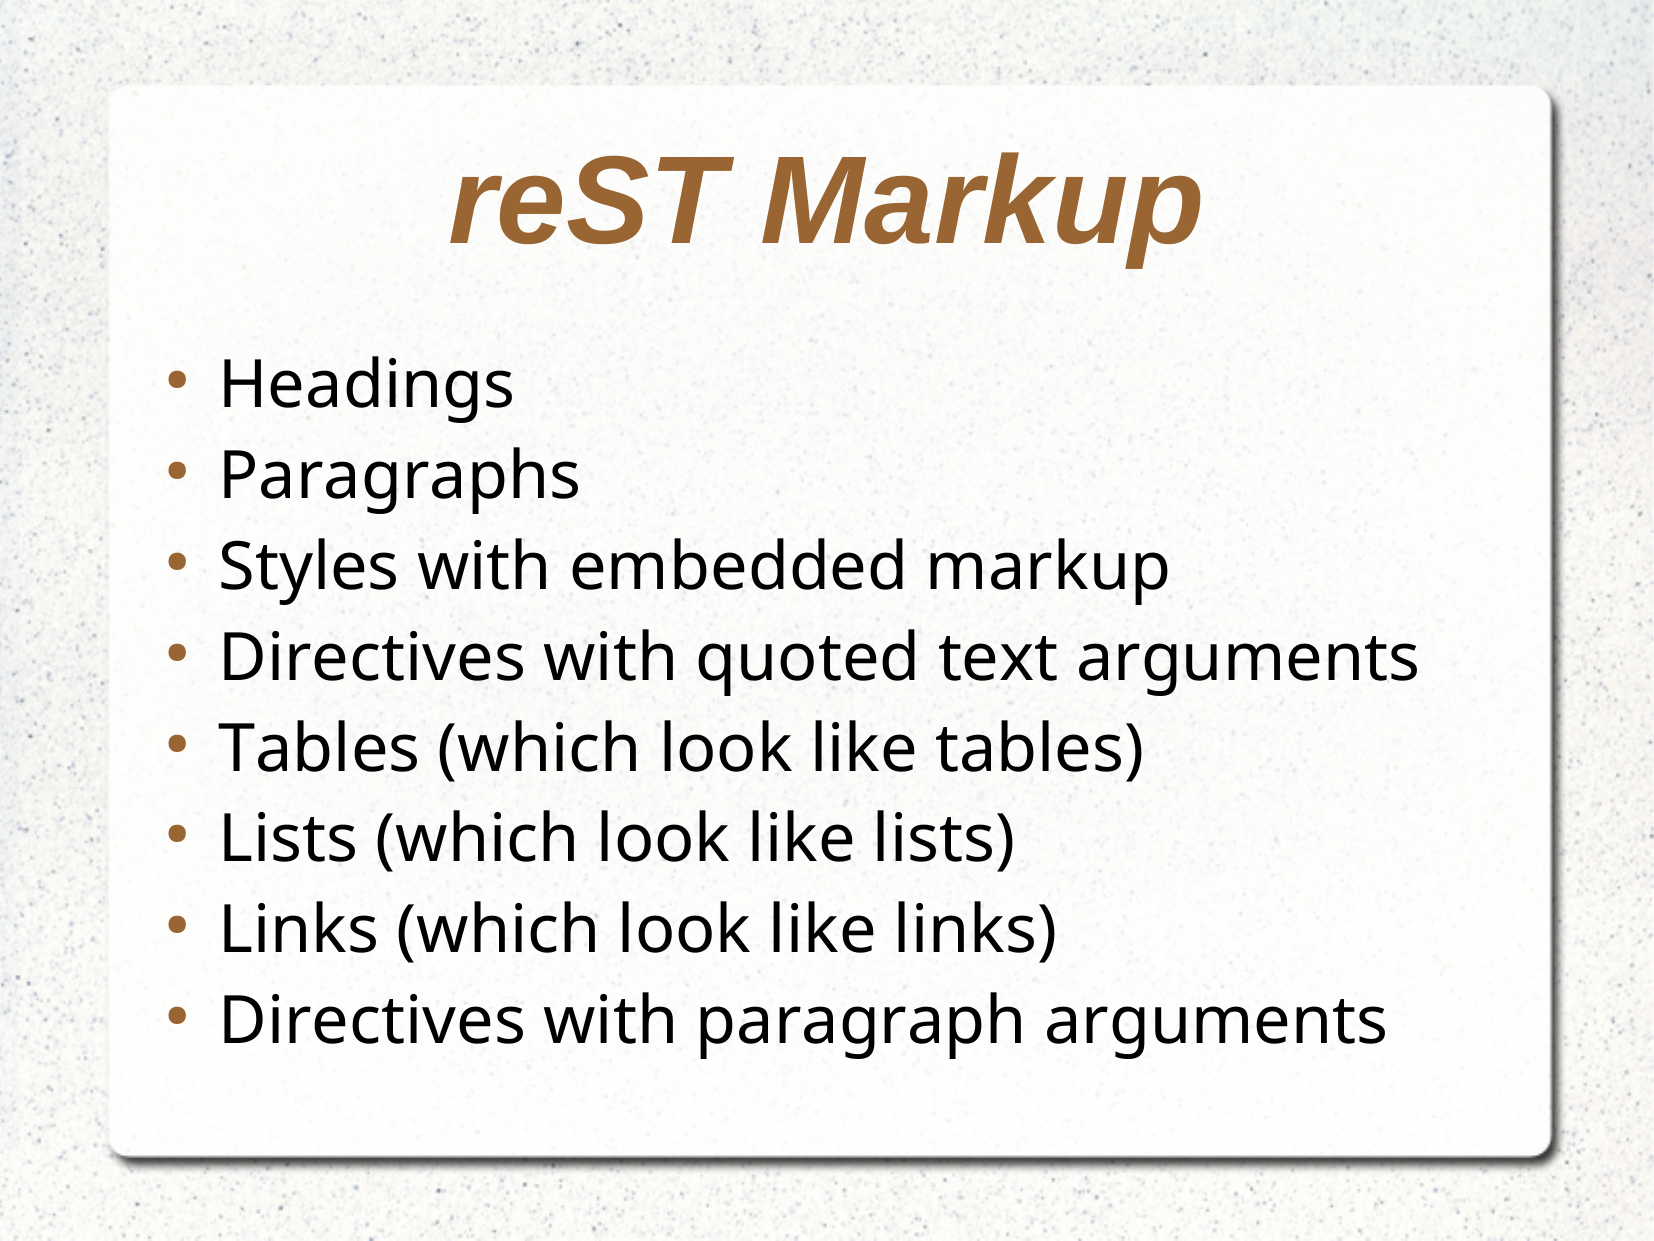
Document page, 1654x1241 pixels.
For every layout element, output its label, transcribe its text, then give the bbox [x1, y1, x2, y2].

picture [0, 0, 1654, 1241]
list Headings Paragraphs Styles with embedded markup Directives with quoted text arguments Tables (which look like tables) Lists (which look like lists) Links (which look like links) Directives with paragraph arguments [147, 336, 1506, 1156]
title reST Markup [118, 96, 1536, 304]
